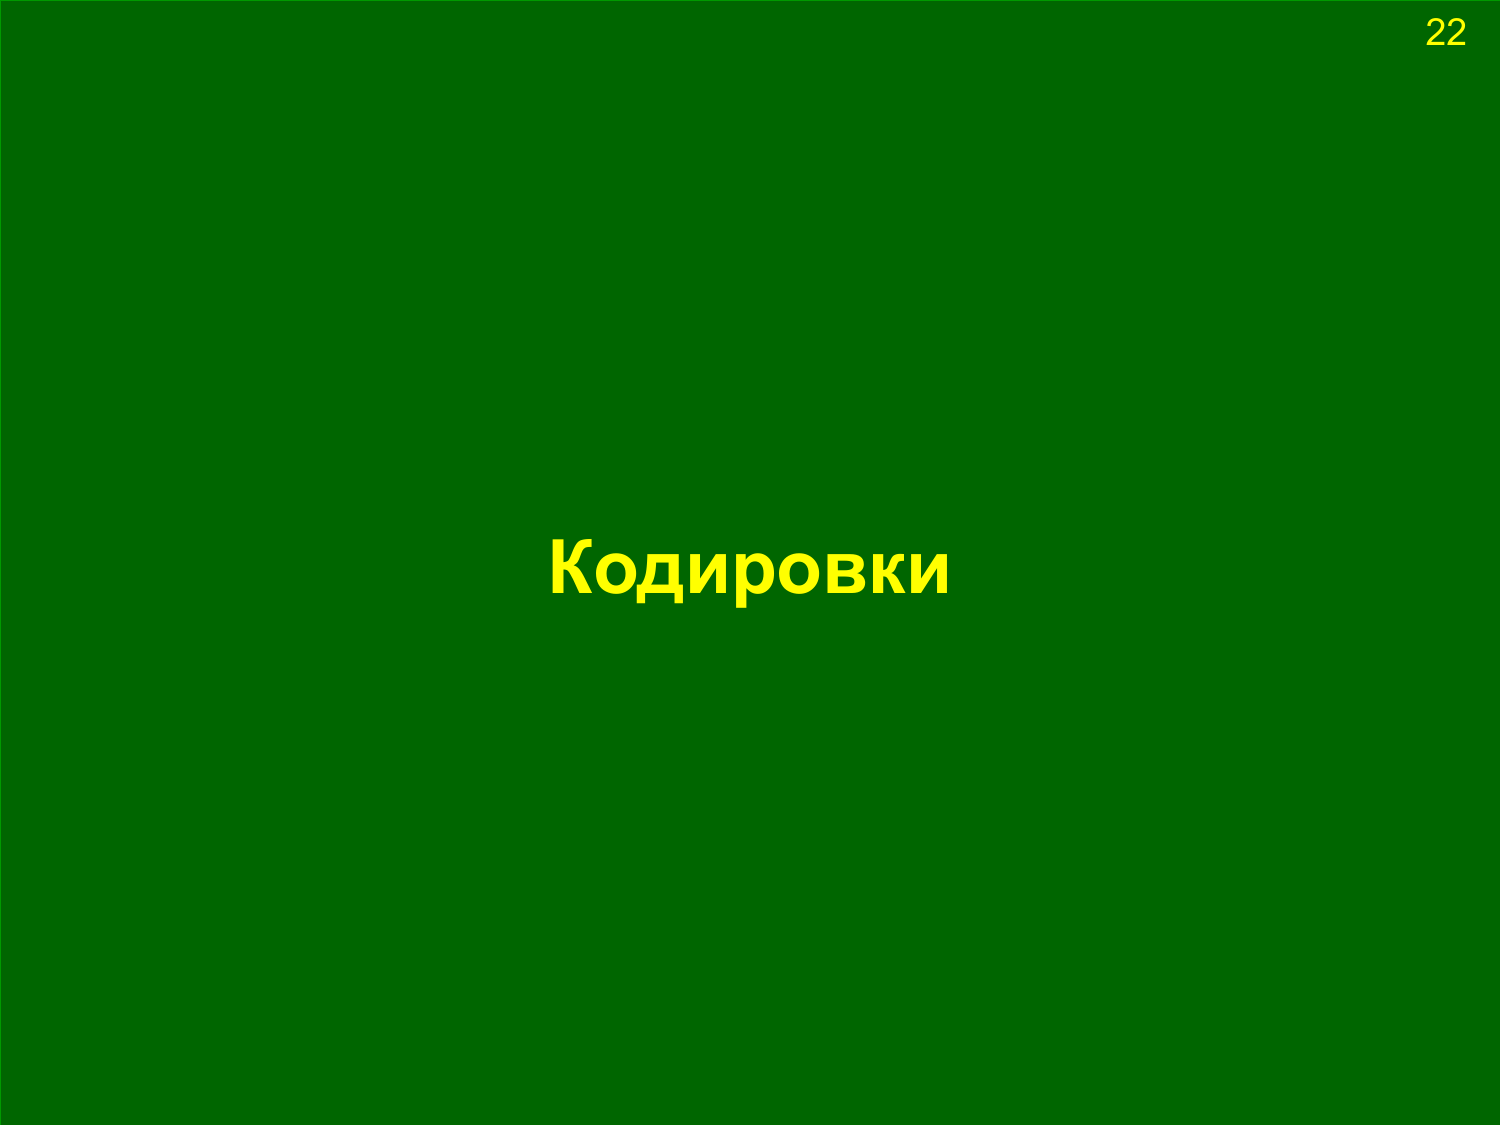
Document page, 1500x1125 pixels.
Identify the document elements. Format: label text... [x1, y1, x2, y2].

title Кодировки [75, 473, 1425, 662]
